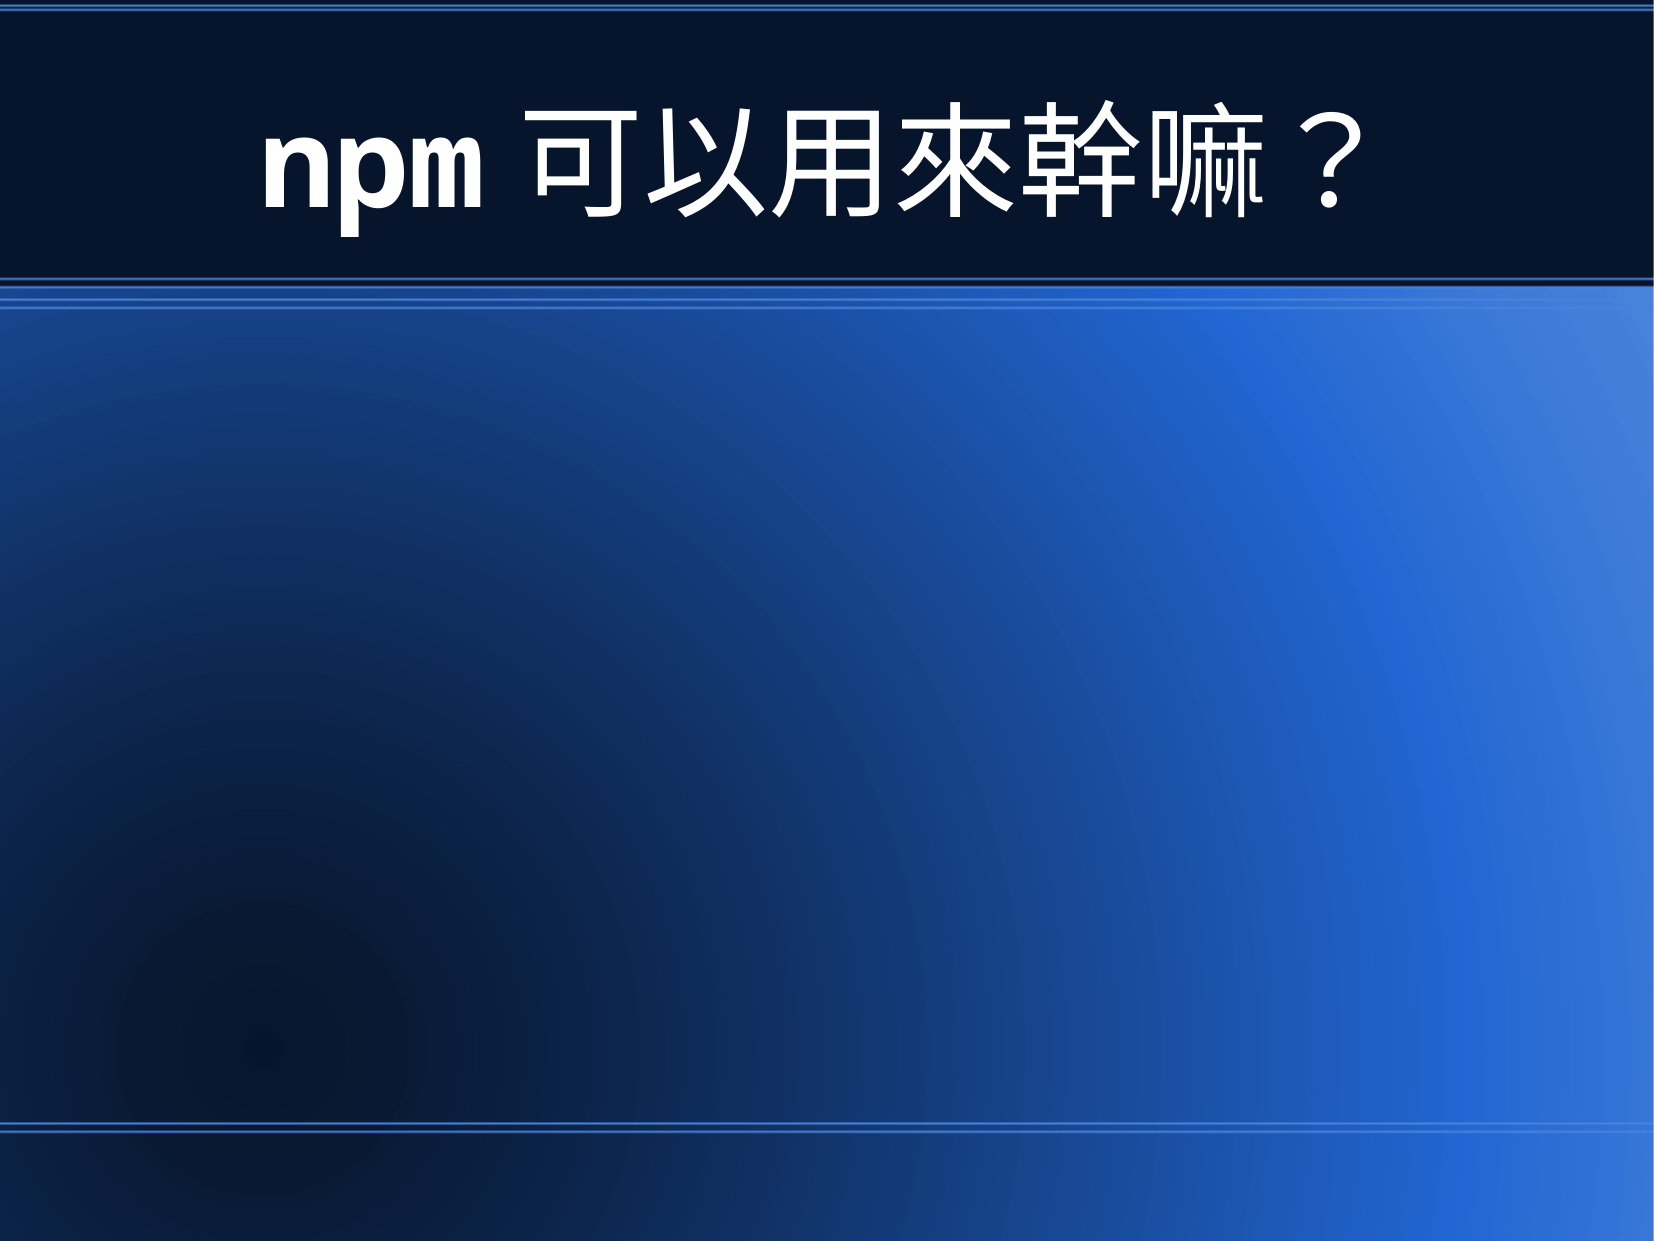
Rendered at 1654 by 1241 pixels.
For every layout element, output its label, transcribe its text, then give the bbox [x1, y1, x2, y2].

picture [0, 0, 1654, 1241]
title npm可以用來幹嘛？ [82, 49, 1571, 257]
